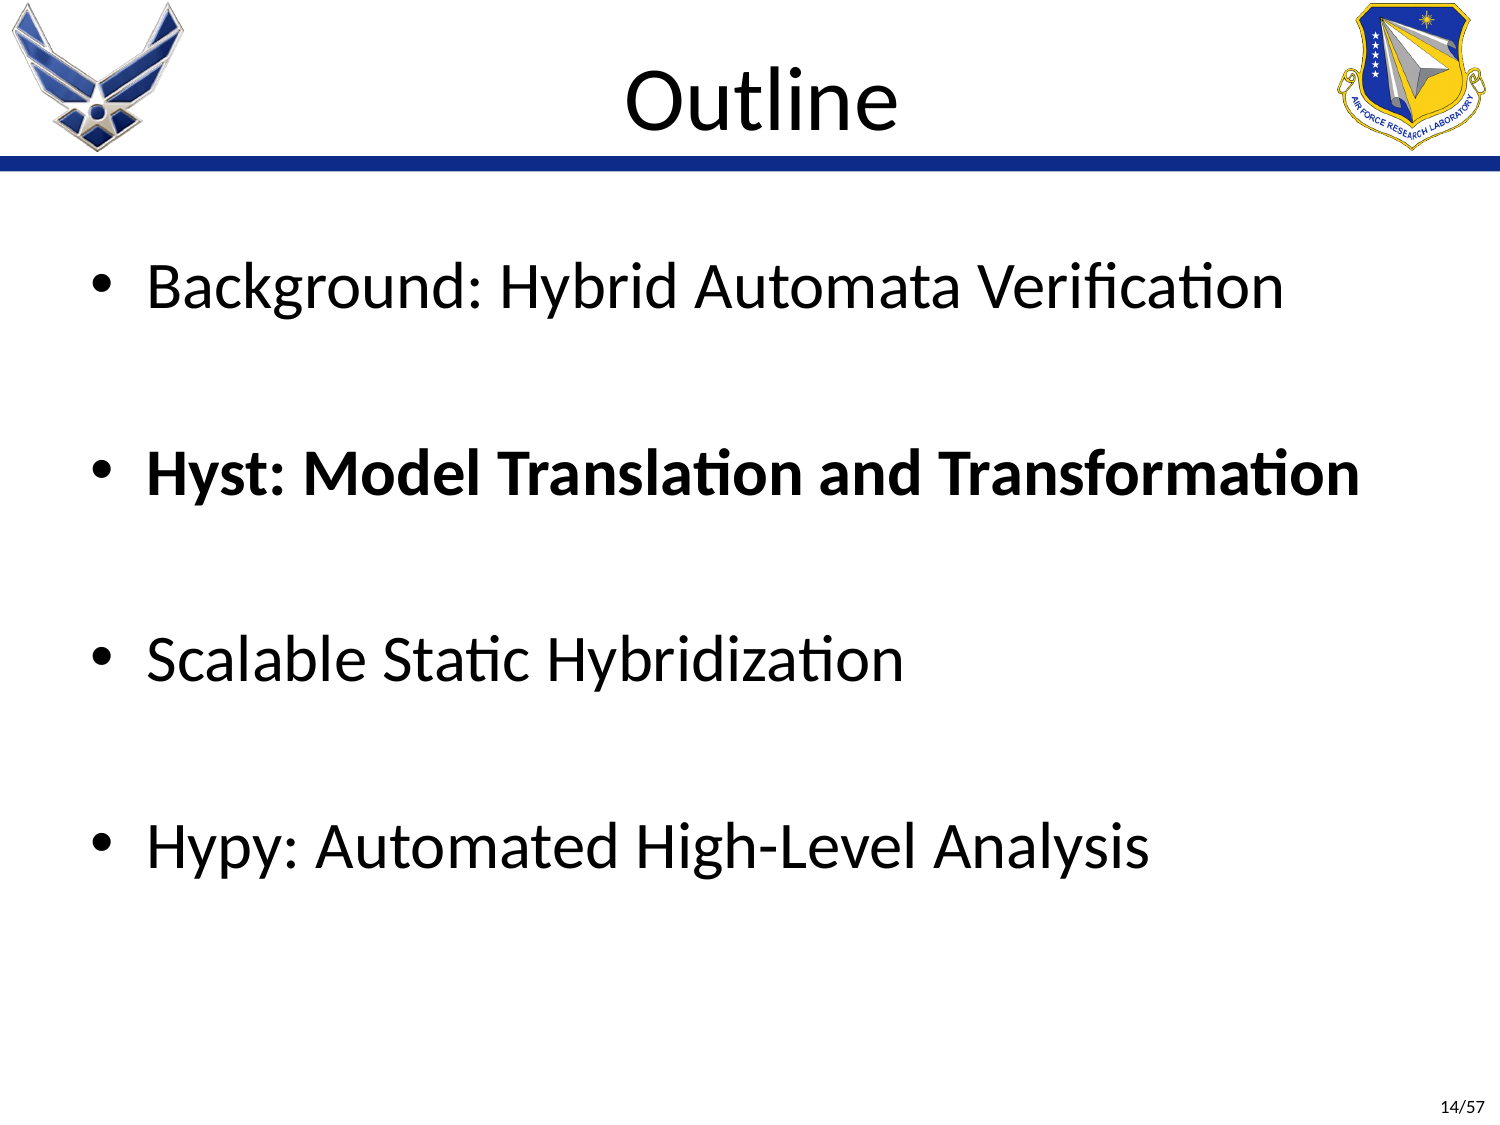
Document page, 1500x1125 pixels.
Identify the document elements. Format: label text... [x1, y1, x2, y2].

picture [1438, 3, 1486, 151]
list Background: Hybrid Automata Verification Hyst: Model Translation and Transformation Scalable Static Hybridization Hypy: Automated High-Level Analysis [75, 234, 1471, 797]
picture [2, 0, 87, 156]
title Outline [87, 0, 1438, 188]
